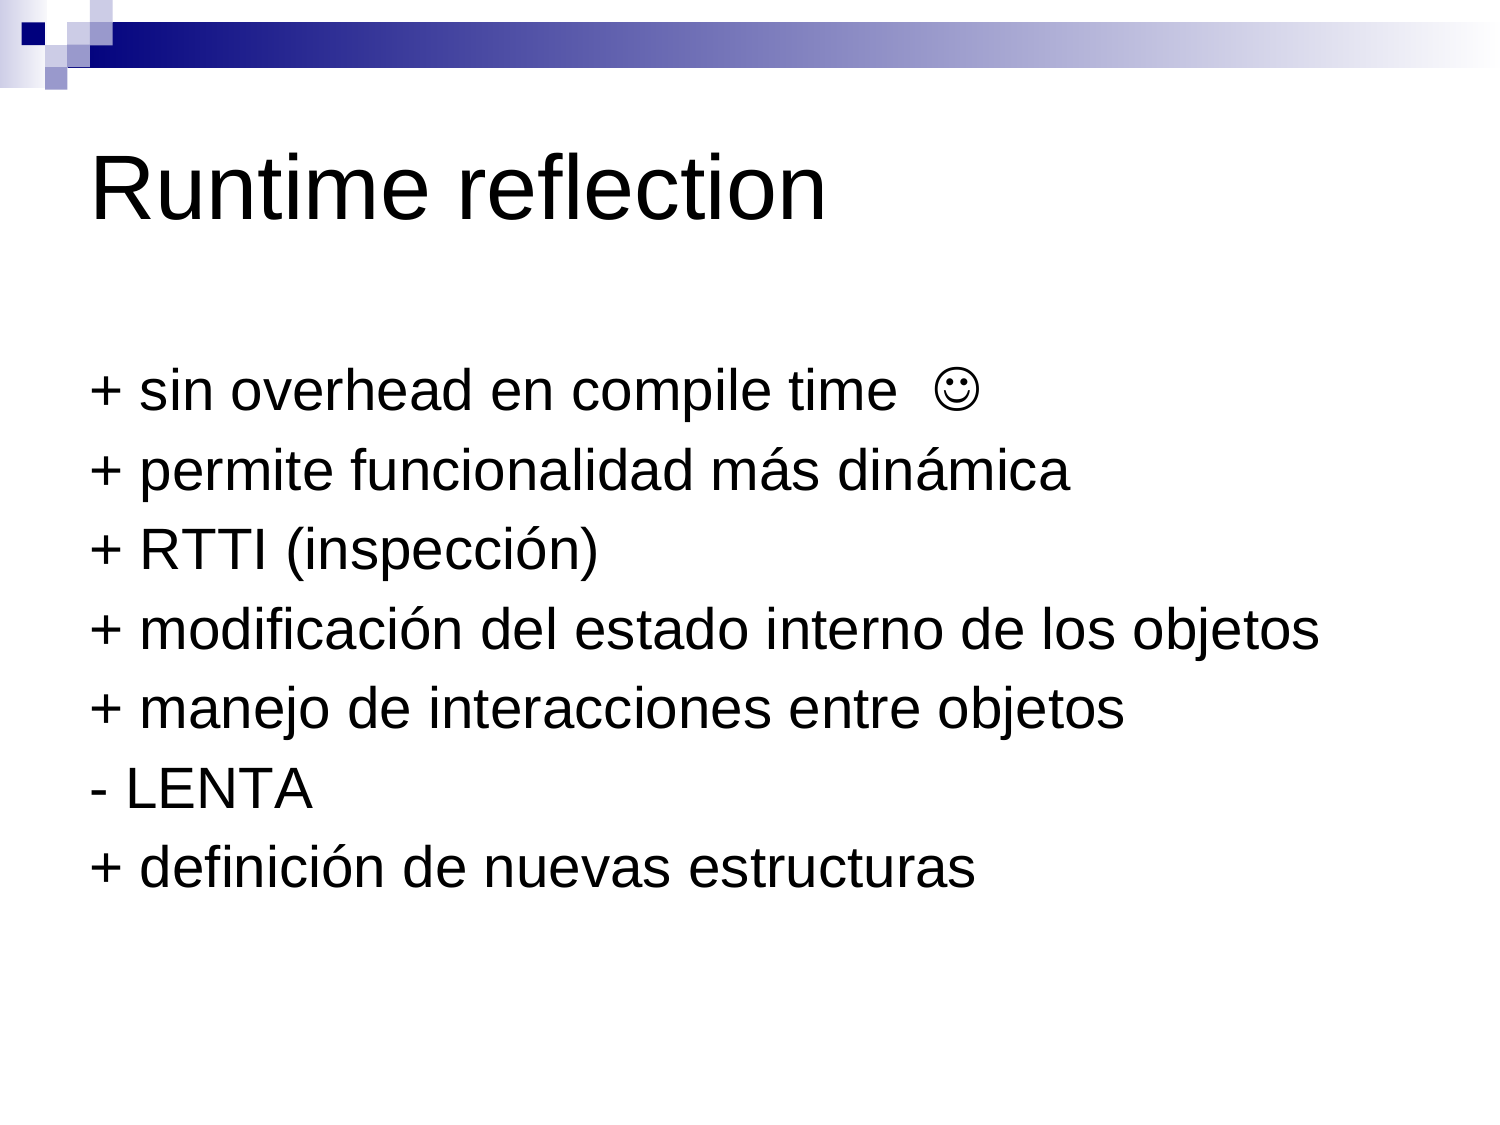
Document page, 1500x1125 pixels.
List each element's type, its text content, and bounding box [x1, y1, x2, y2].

title Runtime reflection [75, 75, 1426, 301]
list + sin overhead en compile time  + permite funcionalidad más dinámica + RTTI (inspección) + modificación del estado interno de los objetos + manejo de interacciones entre objetos - LENTA + definición de nuevas estructuras [75, 350, 1426, 951]
